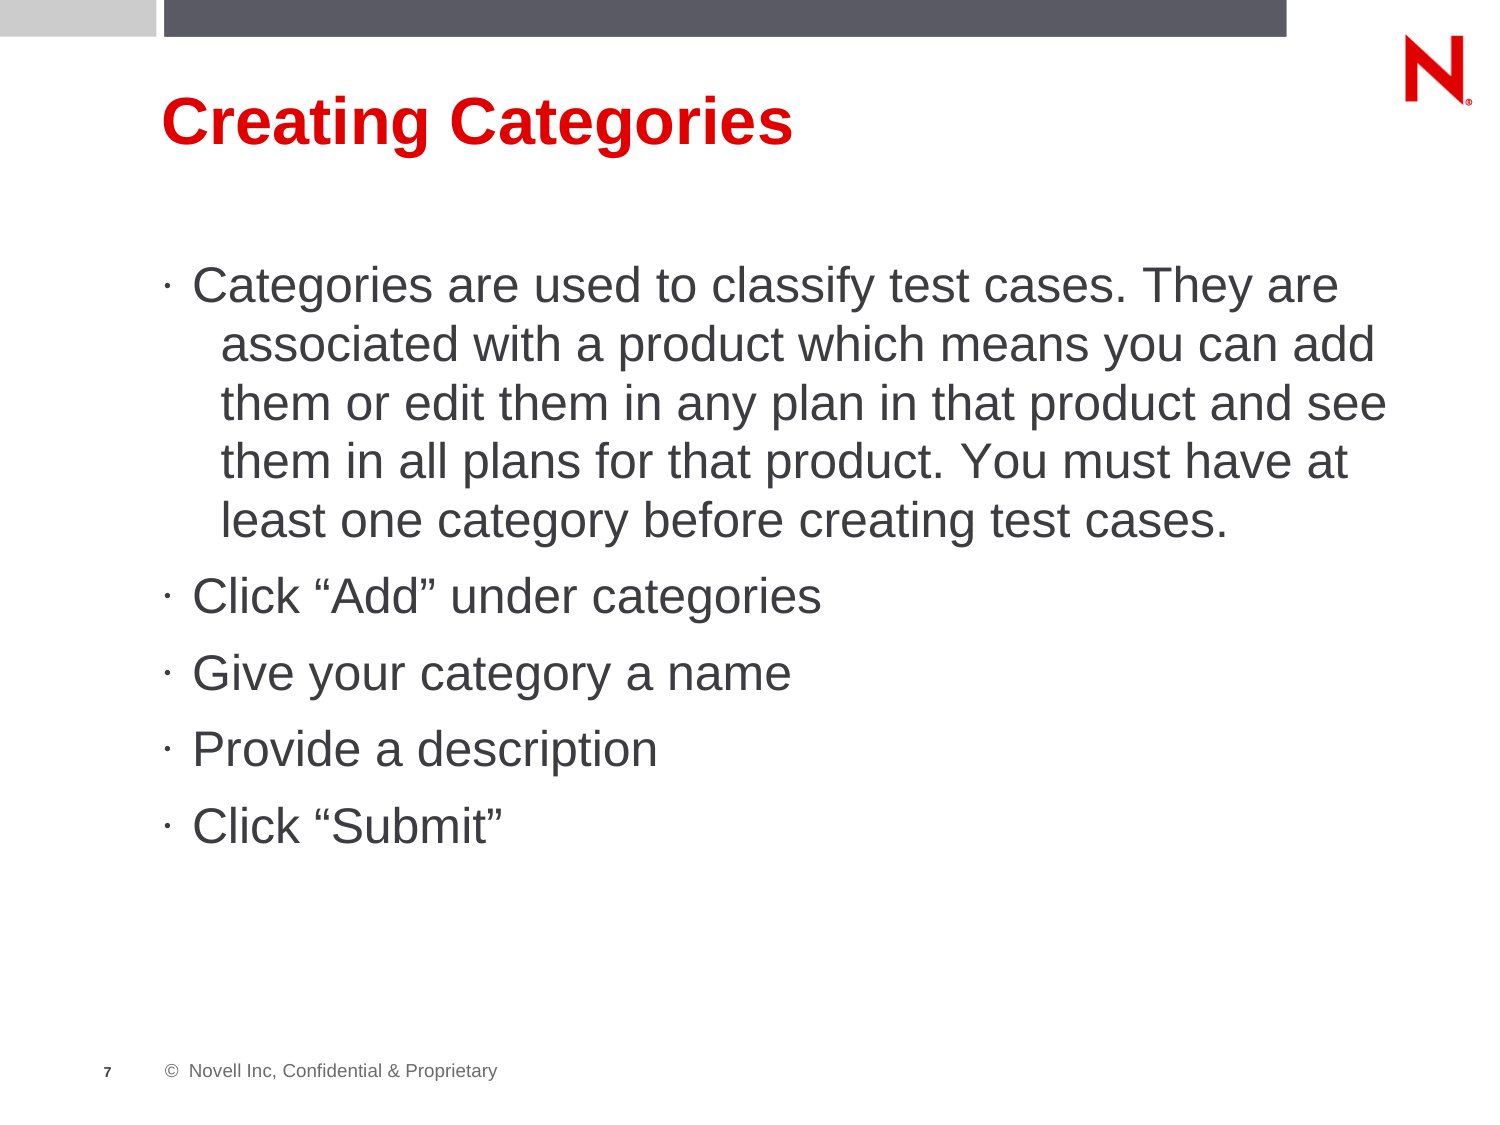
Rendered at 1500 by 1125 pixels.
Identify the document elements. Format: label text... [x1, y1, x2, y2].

list Categories are used to classify test cases. They are associated with a product which means you can add them or edit them in any plan in that product and see them in all plans for that product. You must have at least one category before creating test cases. Click “Add” under categories Give your category a name Provide a description Click “Submit” [163, 254, 1404, 986]
title Creating Categories [161, 41, 1383, 205]
picture [1403, 32, 1473, 107]
